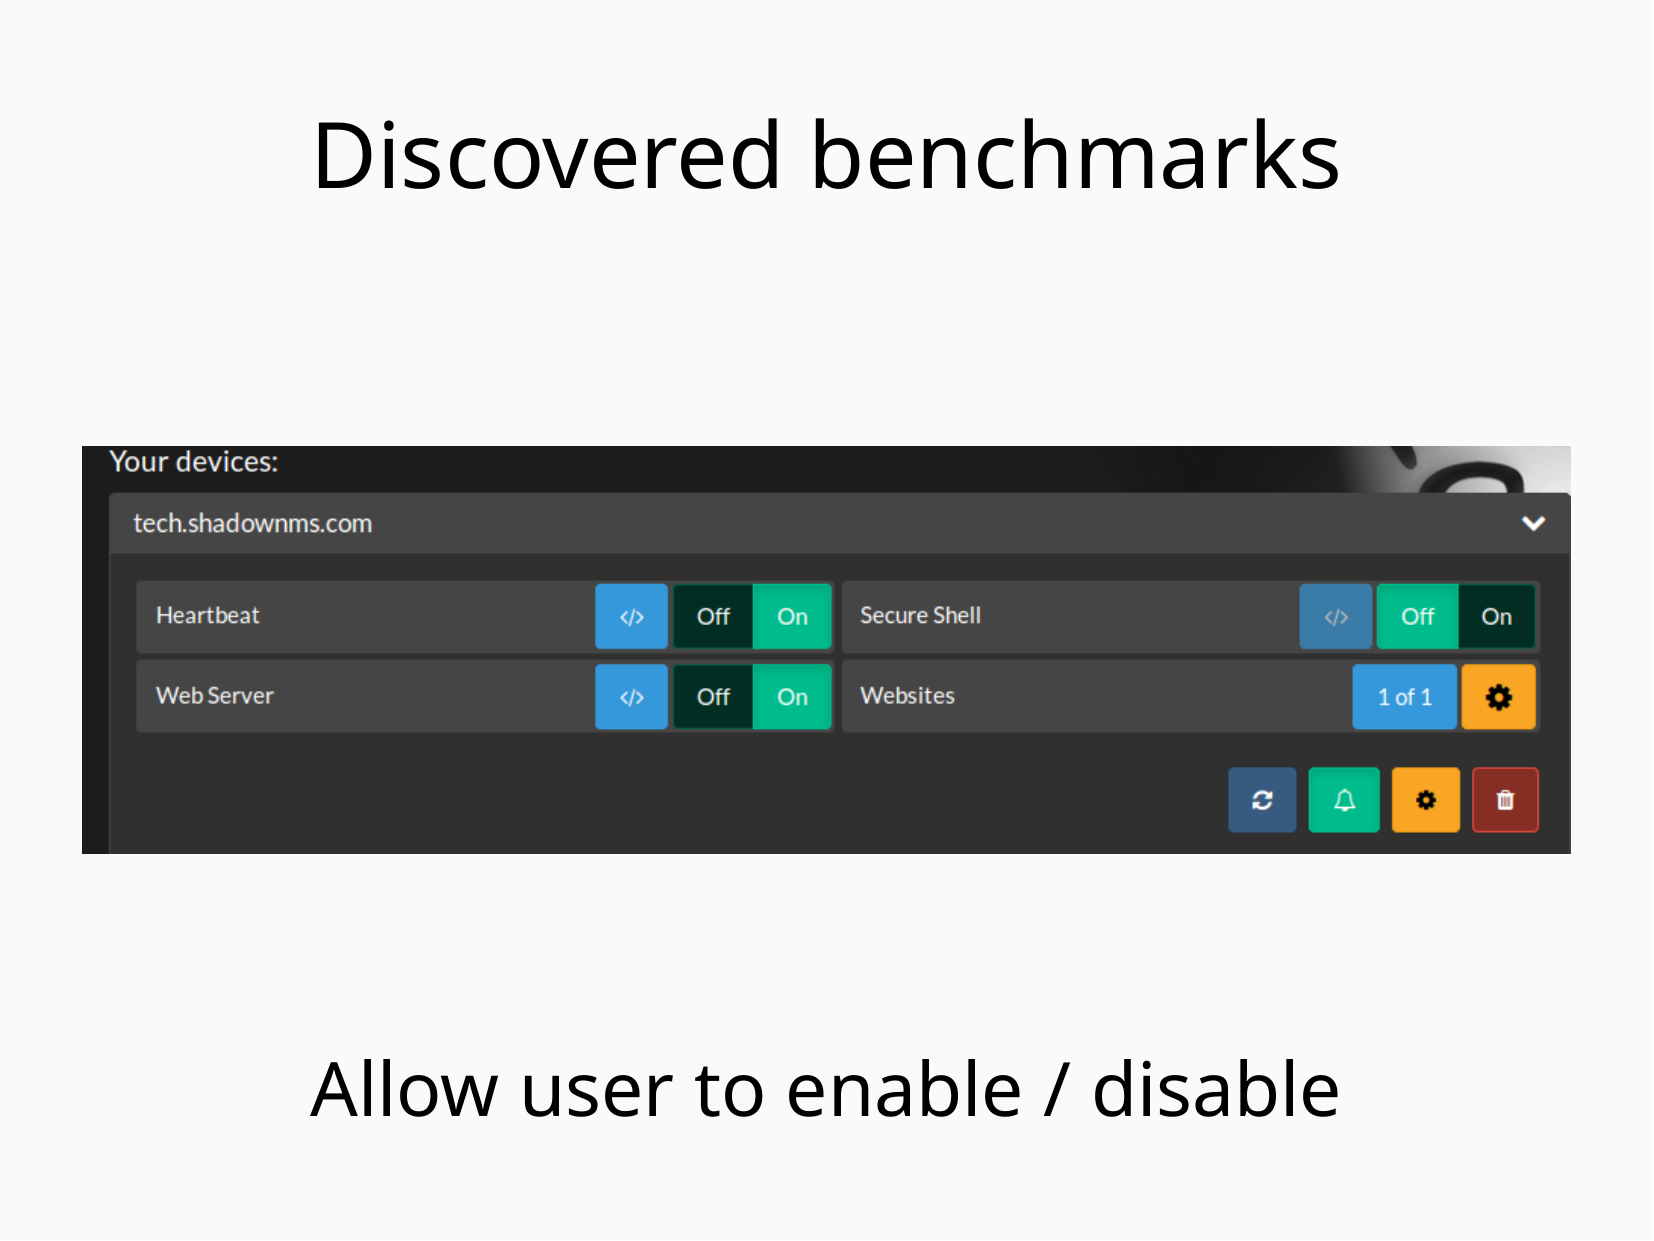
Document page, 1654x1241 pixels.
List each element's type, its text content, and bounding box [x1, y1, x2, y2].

title Discovered benchmarks [82, 49, 1571, 231]
subtitle Allow user to enable / disable [82, 231, 1571, 1069]
